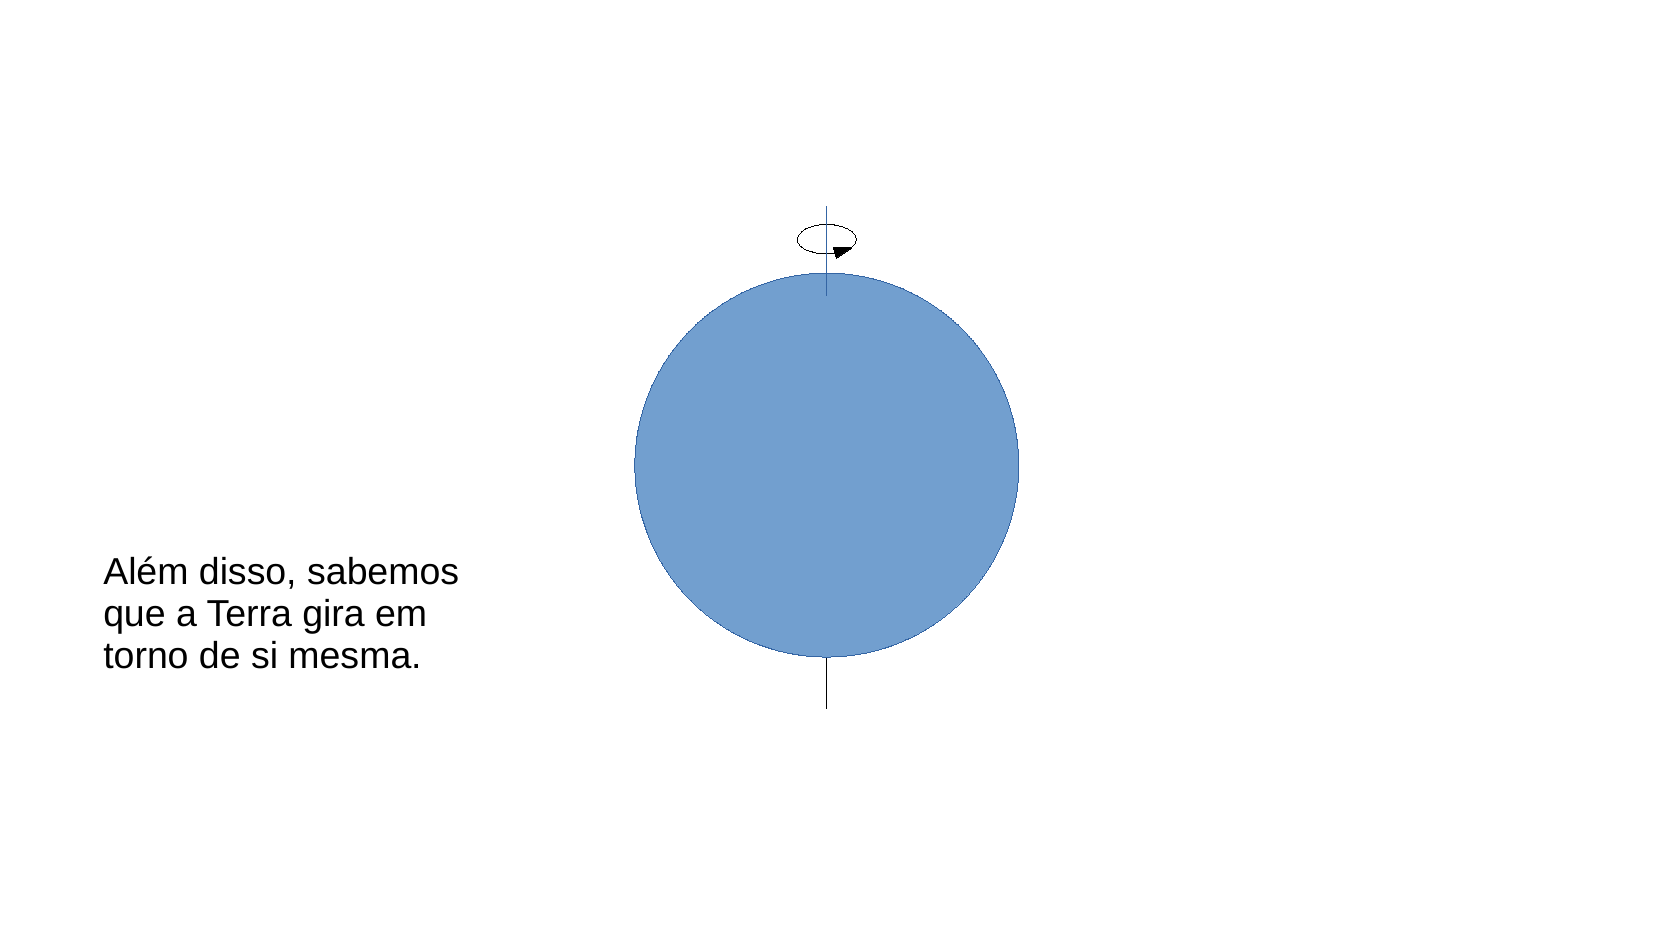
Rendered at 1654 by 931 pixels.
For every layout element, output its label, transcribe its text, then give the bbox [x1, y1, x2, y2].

text_box [634, 273, 1019, 658]
text_box [833, 247, 852, 259]
text_box Além disso, sabemos que a Terra gira em torno de si mesma. [88, 543, 532, 685]
